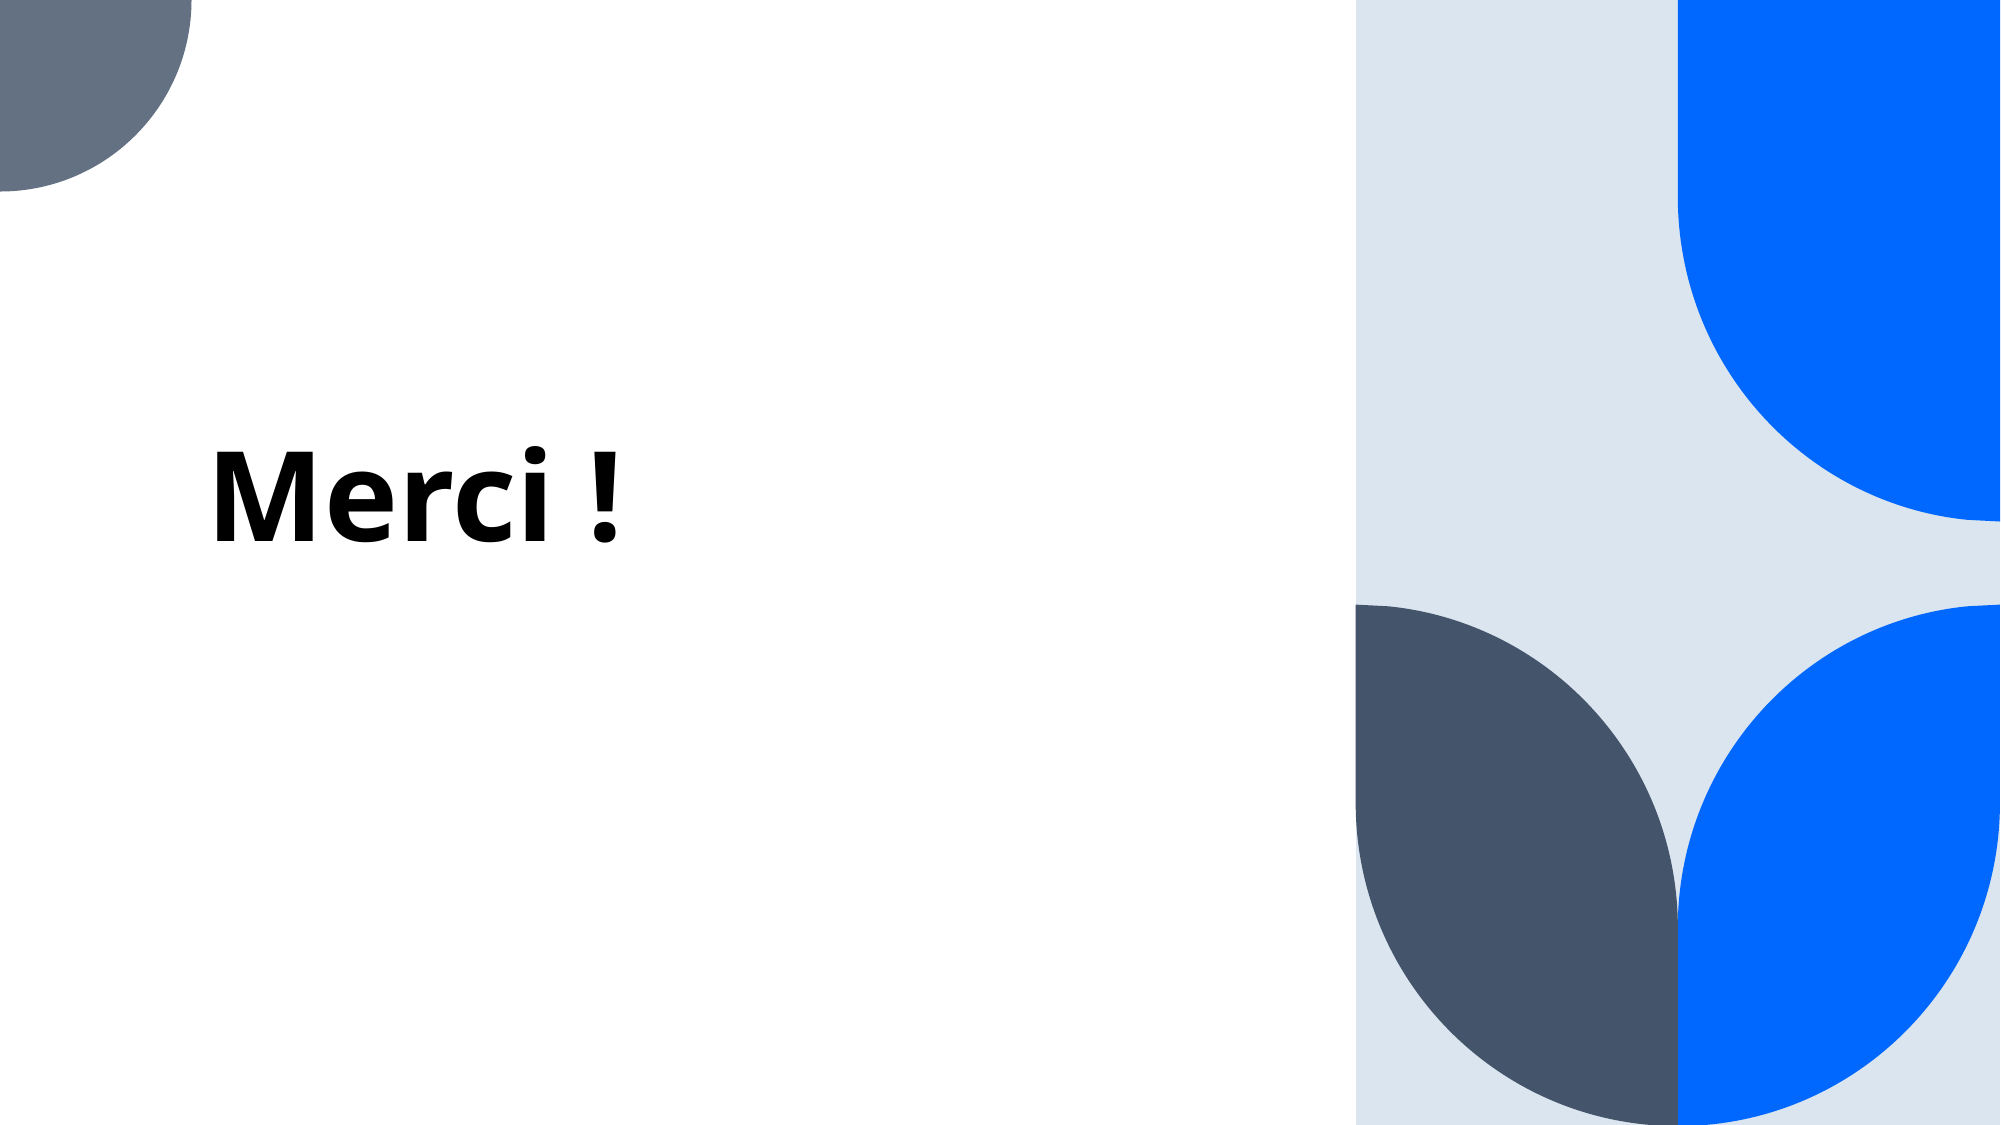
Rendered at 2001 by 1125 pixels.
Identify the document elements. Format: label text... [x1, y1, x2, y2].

title Merci ! [191, 184, 1212, 576]
